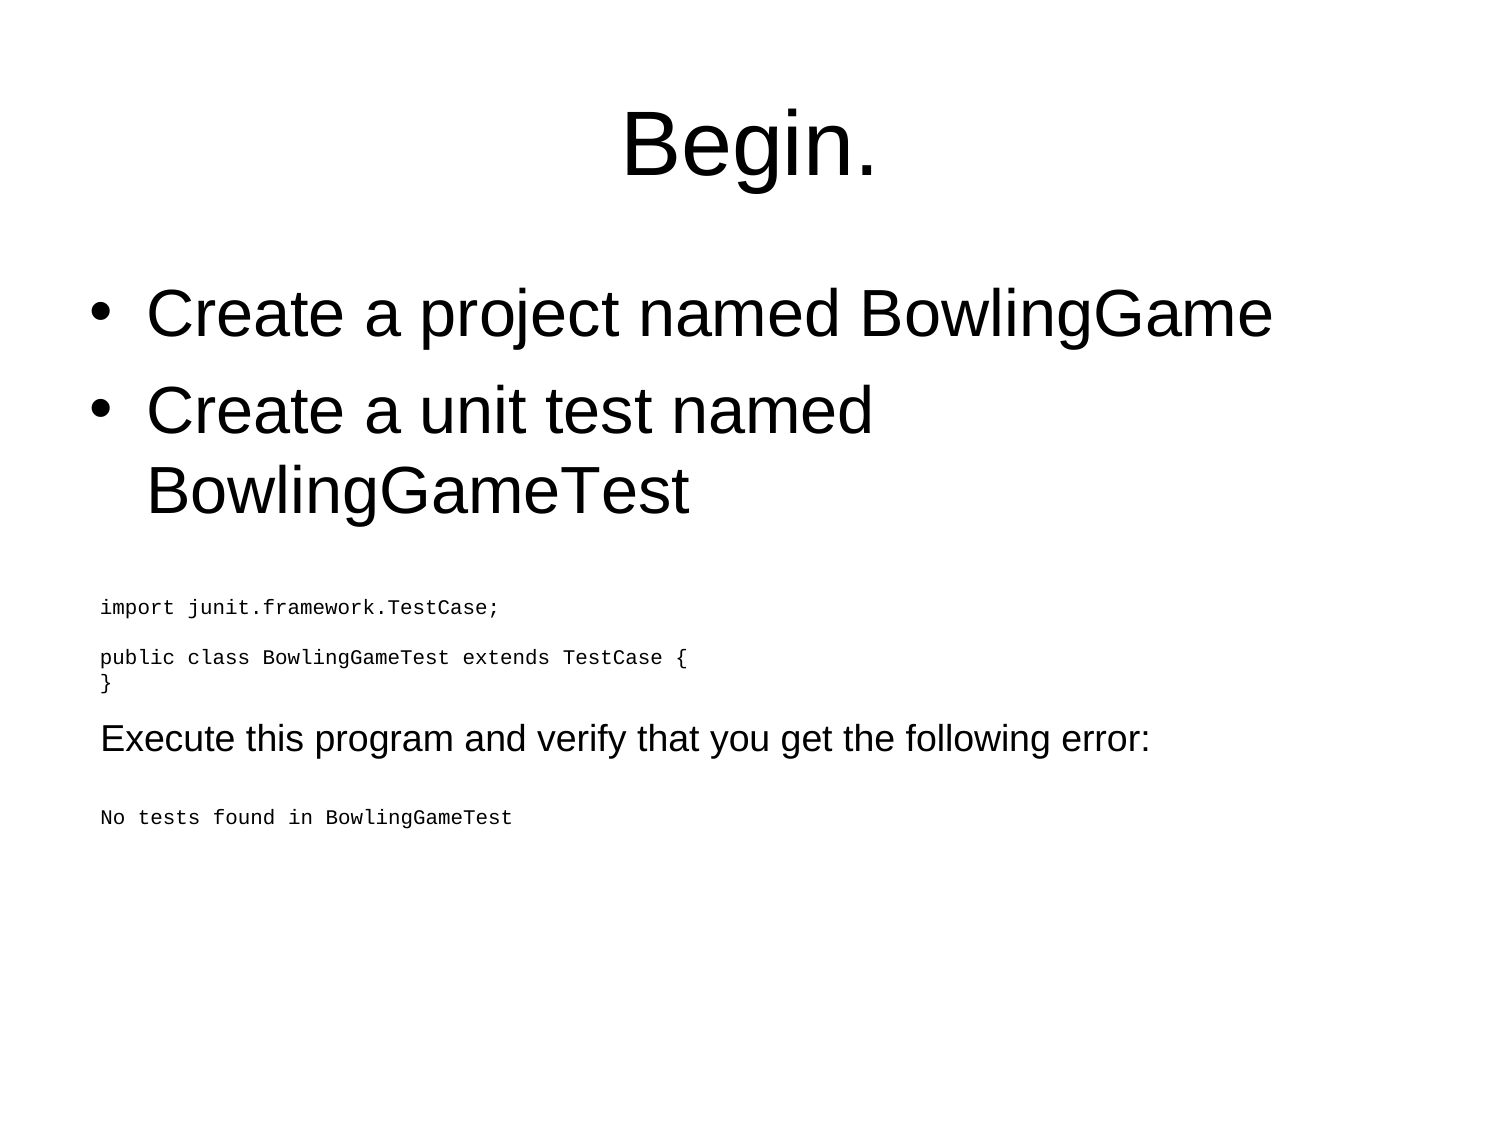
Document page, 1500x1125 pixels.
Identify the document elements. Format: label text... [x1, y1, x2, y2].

list Create a project named BowlingGame Create a unit test named BowlingGameTest [75, 262, 1426, 563]
text_box Execute this program and verify that you get the following error: No tests found in BowlingGameTest [85, 706, 1167, 837]
text_box import junit.framework.TestCase; public class BowlingGameTest extends TestCase { } [85, 561, 703, 706]
title Begin. [75, 45, 1426, 233]
